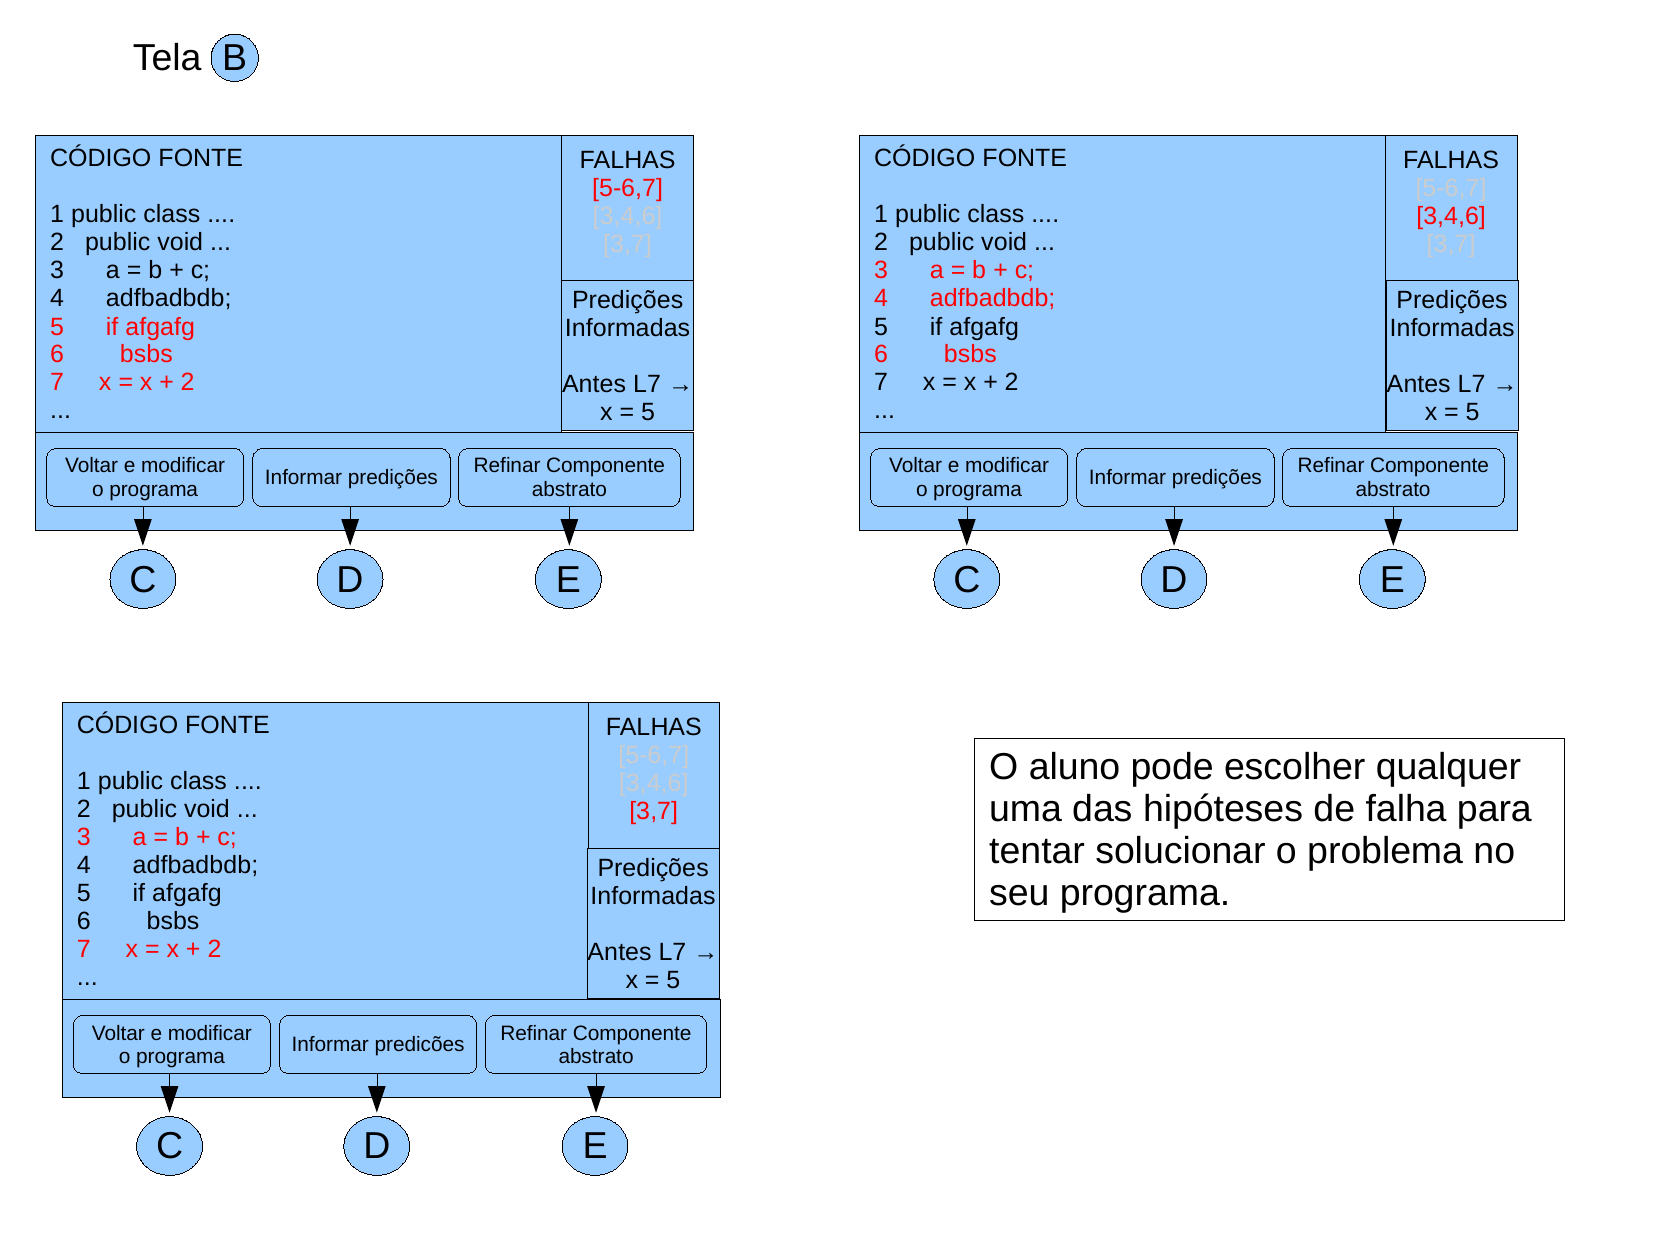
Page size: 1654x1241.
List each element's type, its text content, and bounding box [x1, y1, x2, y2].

text_box [859, 432, 1518, 531]
text_box CÓDIGO FONTE 1 public class .... 2 public void ... 3 a = b + c; 4 adfbadbdb; 5 if afgafg 6 bsbs 7 x = x + 2 ... [62, 702, 588, 999]
text_box E [535, 549, 602, 609]
text_box Tela [118, 29, 237, 87]
text_box FALHAS [5-6,7] [3,4,6] [3,7] [1385, 135, 1518, 296]
text_box [62, 999, 721, 1098]
text_box Predições Informadas Antes L7 → x = 5 [587, 848, 720, 999]
text_box Informar predições [252, 448, 451, 507]
text_box E [562, 1116, 628, 1176]
text_box Predições Informadas Antes L7 → x = 5 [561, 280, 694, 431]
text_box Refinar Componente abstrato [1282, 448, 1505, 507]
text_box Refinar Componente abstrato [485, 1015, 707, 1074]
text_box [35, 432, 694, 531]
text_box C [933, 549, 1000, 609]
text_box C [109, 549, 176, 609]
text_box Voltar e modificar o programa [46, 448, 244, 507]
text_box B [211, 34, 259, 82]
text_box D [317, 549, 384, 609]
text_box FALHAS [5-6,7] [3,4,6] [3,7] [588, 702, 720, 848]
text_box E [1359, 549, 1426, 609]
text_box Voltar e modificar o programa [73, 1015, 271, 1074]
text_box Informar predicões [279, 1015, 477, 1074]
text_box Predições Informadas Antes L7 → x = 5 [1386, 280, 1519, 431]
text_box C [136, 1116, 203, 1176]
text_box D [343, 1116, 410, 1176]
text_box D [1141, 549, 1207, 609]
text_box FALHAS [5-6,7] [3,4,6] [3,7] [561, 135, 694, 280]
text_box CÓDIGO FONTE 1 public class .... 2 public void ... 3 a = b + c; 4 adfbadbdb; 5 if afgafg 6 bsbs 7 x = x + 2 ... [35, 135, 562, 432]
text_box Voltar e modificar o programa [870, 448, 1068, 507]
text_box Refinar Componente abstrato [458, 448, 681, 507]
text_box O aluno pode escolher qualquer uma das hipóteses de falha para tentar solucionar o problema no seu programa. [974, 738, 1565, 921]
text_box Informar predições [1076, 448, 1275, 507]
text_box CÓDIGO FONTE 1 public class .... 2 public void ... 3 a = b + c; 4 adfbadbdb; 5 if afgafg 6 bsbs 7 x = x + 2 ... [859, 135, 1386, 432]
